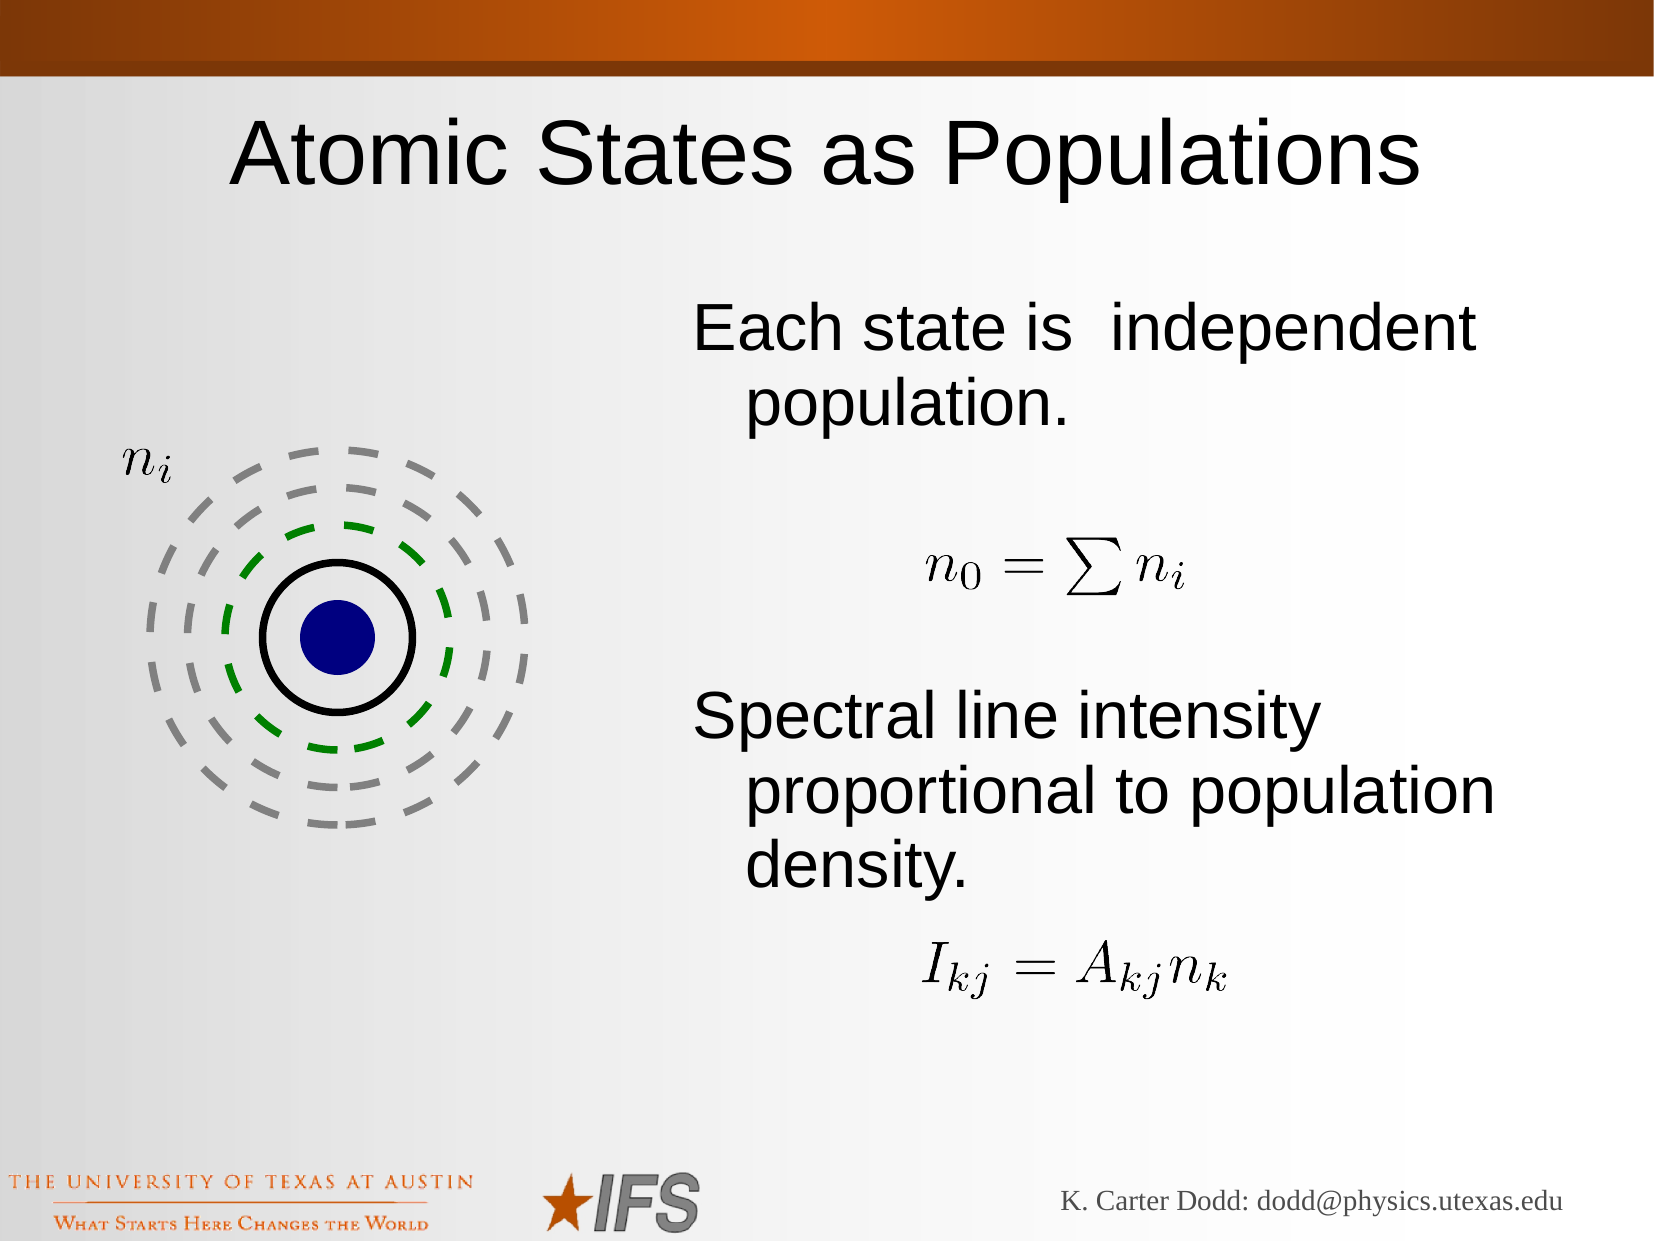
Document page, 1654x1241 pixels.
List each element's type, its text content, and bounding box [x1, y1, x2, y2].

text_box [300, 600, 376, 676]
title Atomic States as Populations [82, 49, 1571, 257]
picture [0, 0, 1654, 1241]
list Each state is independent population. Spectral line intensity proportional to population density. [675, 290, 1572, 1109]
